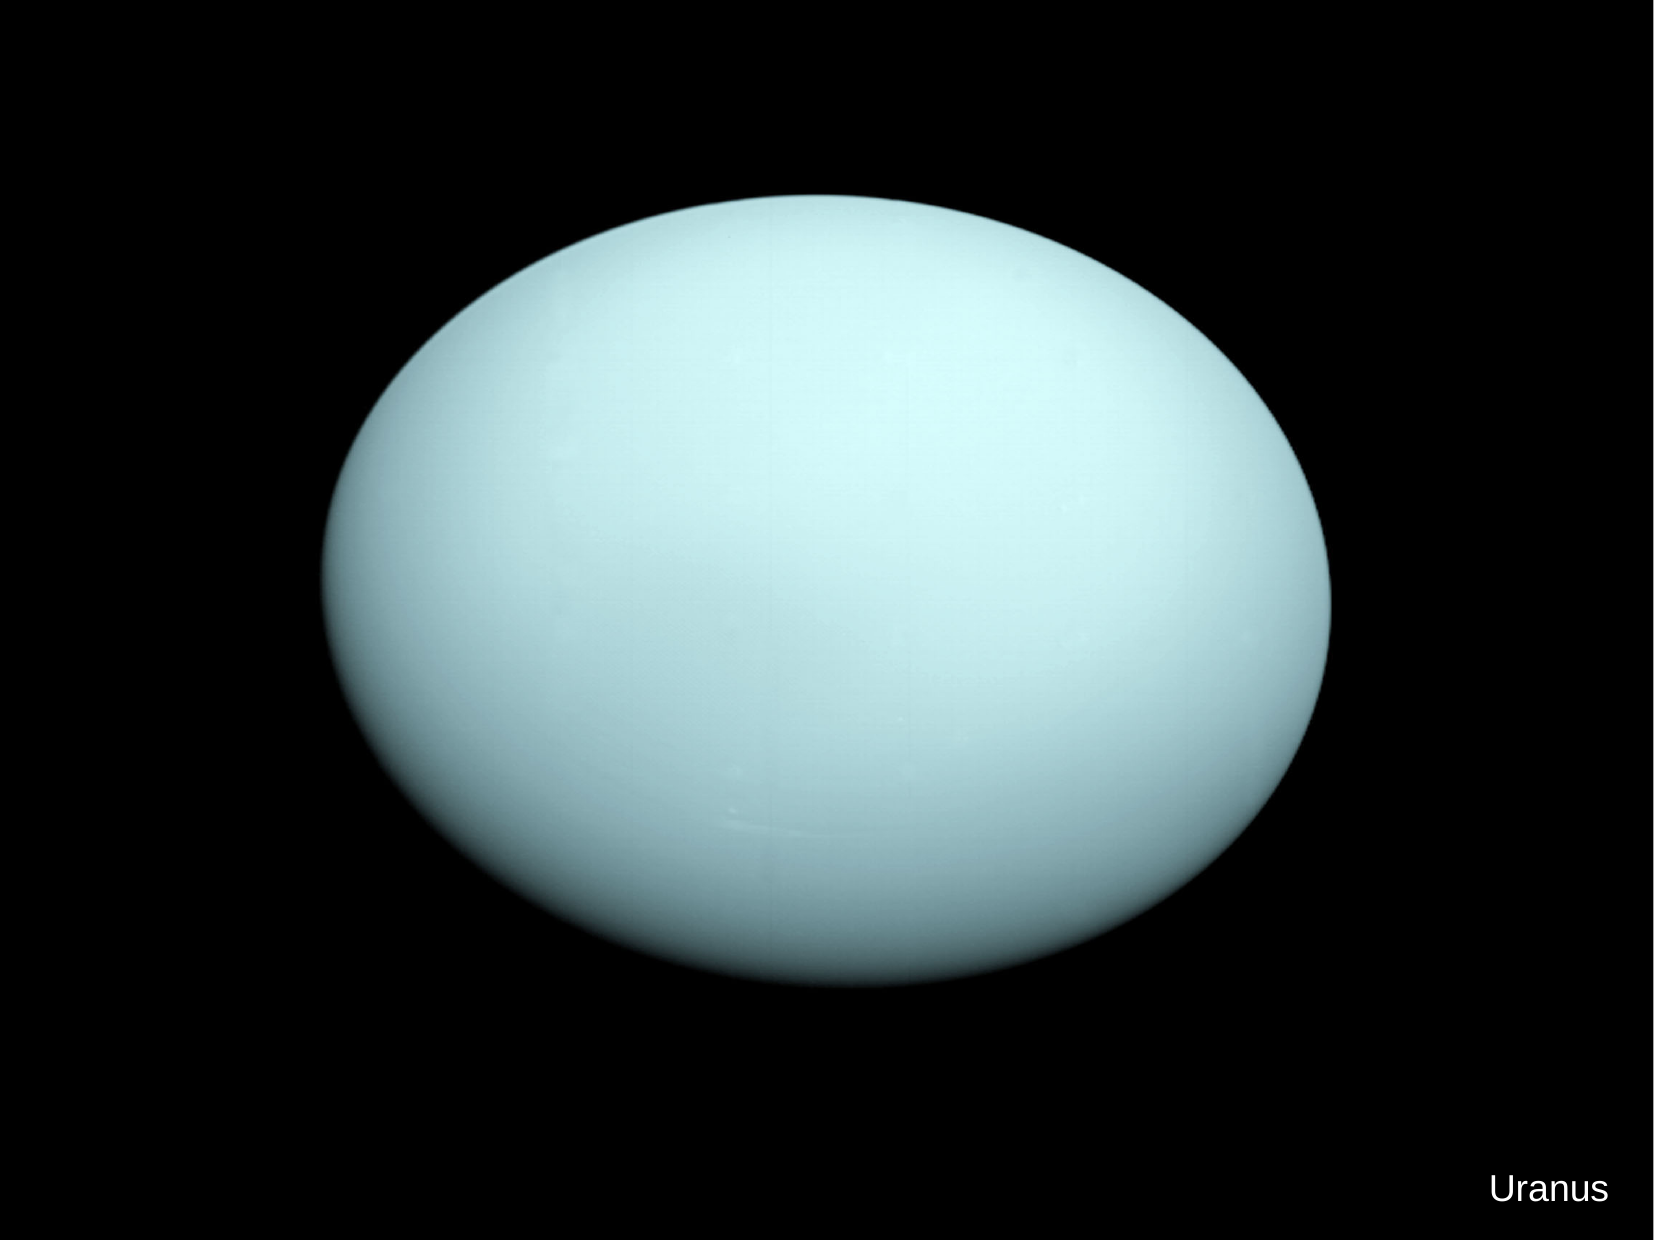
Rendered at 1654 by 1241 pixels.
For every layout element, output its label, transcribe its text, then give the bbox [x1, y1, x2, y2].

text_box Uranus [0, 1163, 1624, 1221]
picture [210, 94, 1457, 1088]
